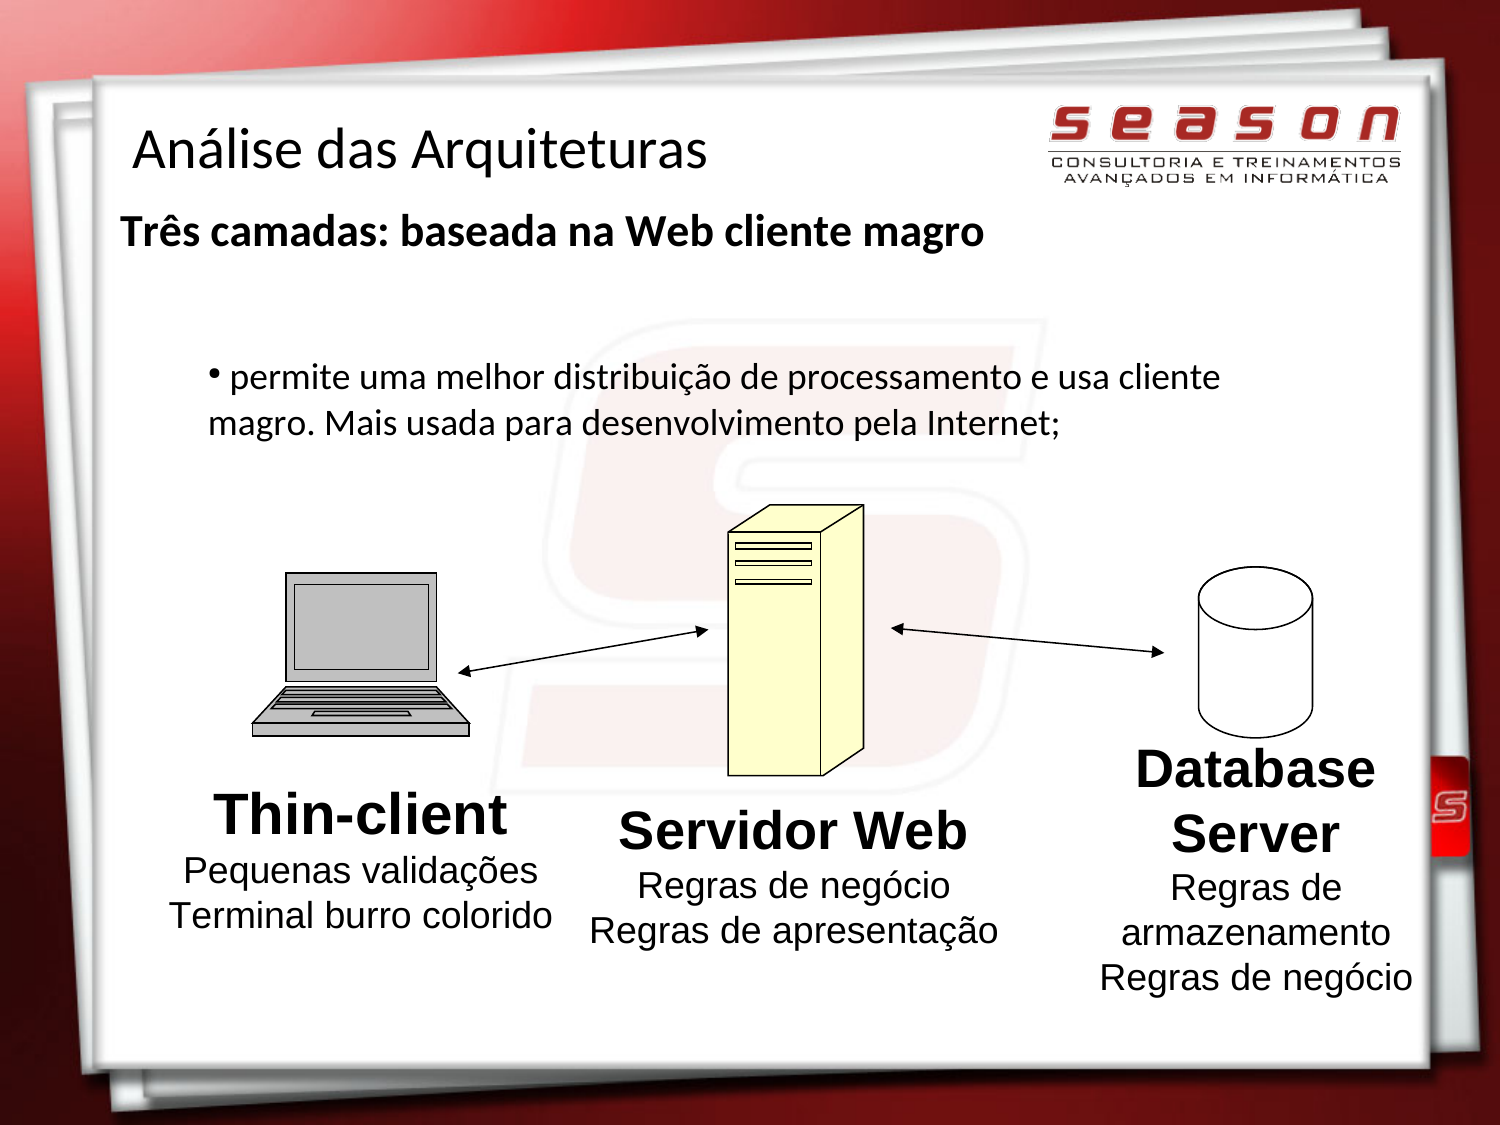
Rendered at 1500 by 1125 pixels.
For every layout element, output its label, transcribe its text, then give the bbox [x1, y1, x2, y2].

title Análise das Arquiteturas [118, 33, 1394, 257]
text_box Três camadas: baseada na Web cliente magro [119, 200, 1347, 256]
text_box [286, 573, 437, 682]
text_box Database Server Regras de armazenamento Regras de negócio [1047, 725, 1465, 1006]
text_box permite uma melhor distribuição de processamento e usa cliente magro. Mais usada para desenvolvimento pela Internet; [207, 310, 1328, 485]
text_box [728, 504, 864, 730]
text_box Servidor Web Regras de negócio Regras de apresentação [571, 730, 1017, 1016]
text_box [266, 686, 456, 708]
picture [0, 0, 1500, 1125]
text_box Thin-client Pequenas validações Terminal burro colorido [149, 708, 572, 1005]
